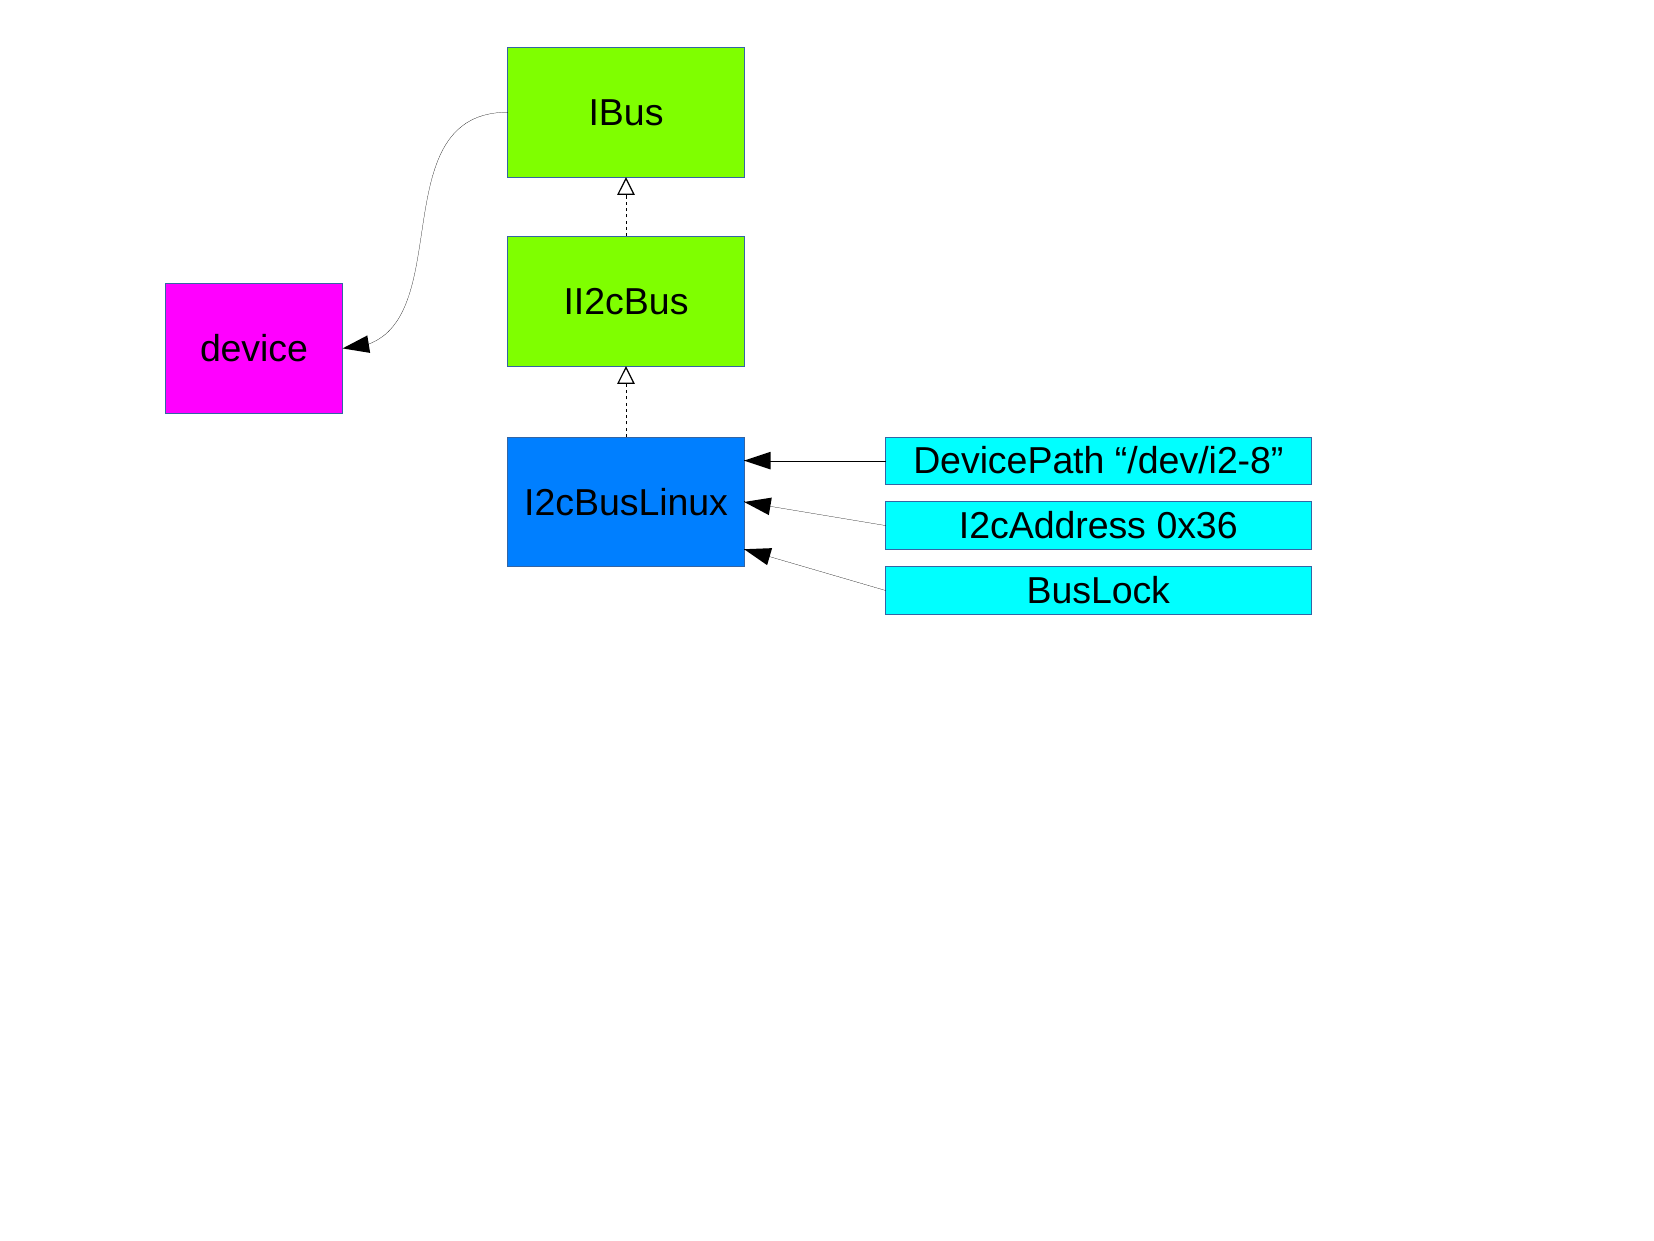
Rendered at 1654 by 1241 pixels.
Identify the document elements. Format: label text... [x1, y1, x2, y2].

text_box BusLock [885, 566, 1312, 615]
text_box DevicePath “/dev/i2-8” [885, 437, 1312, 485]
text_box IBus [507, 47, 745, 178]
text_box I2cBusLinux [507, 437, 745, 567]
text_box I2cAddress 0x36 [885, 501, 1312, 550]
text_box device [165, 283, 343, 414]
text_box II2cBus [507, 236, 745, 367]
